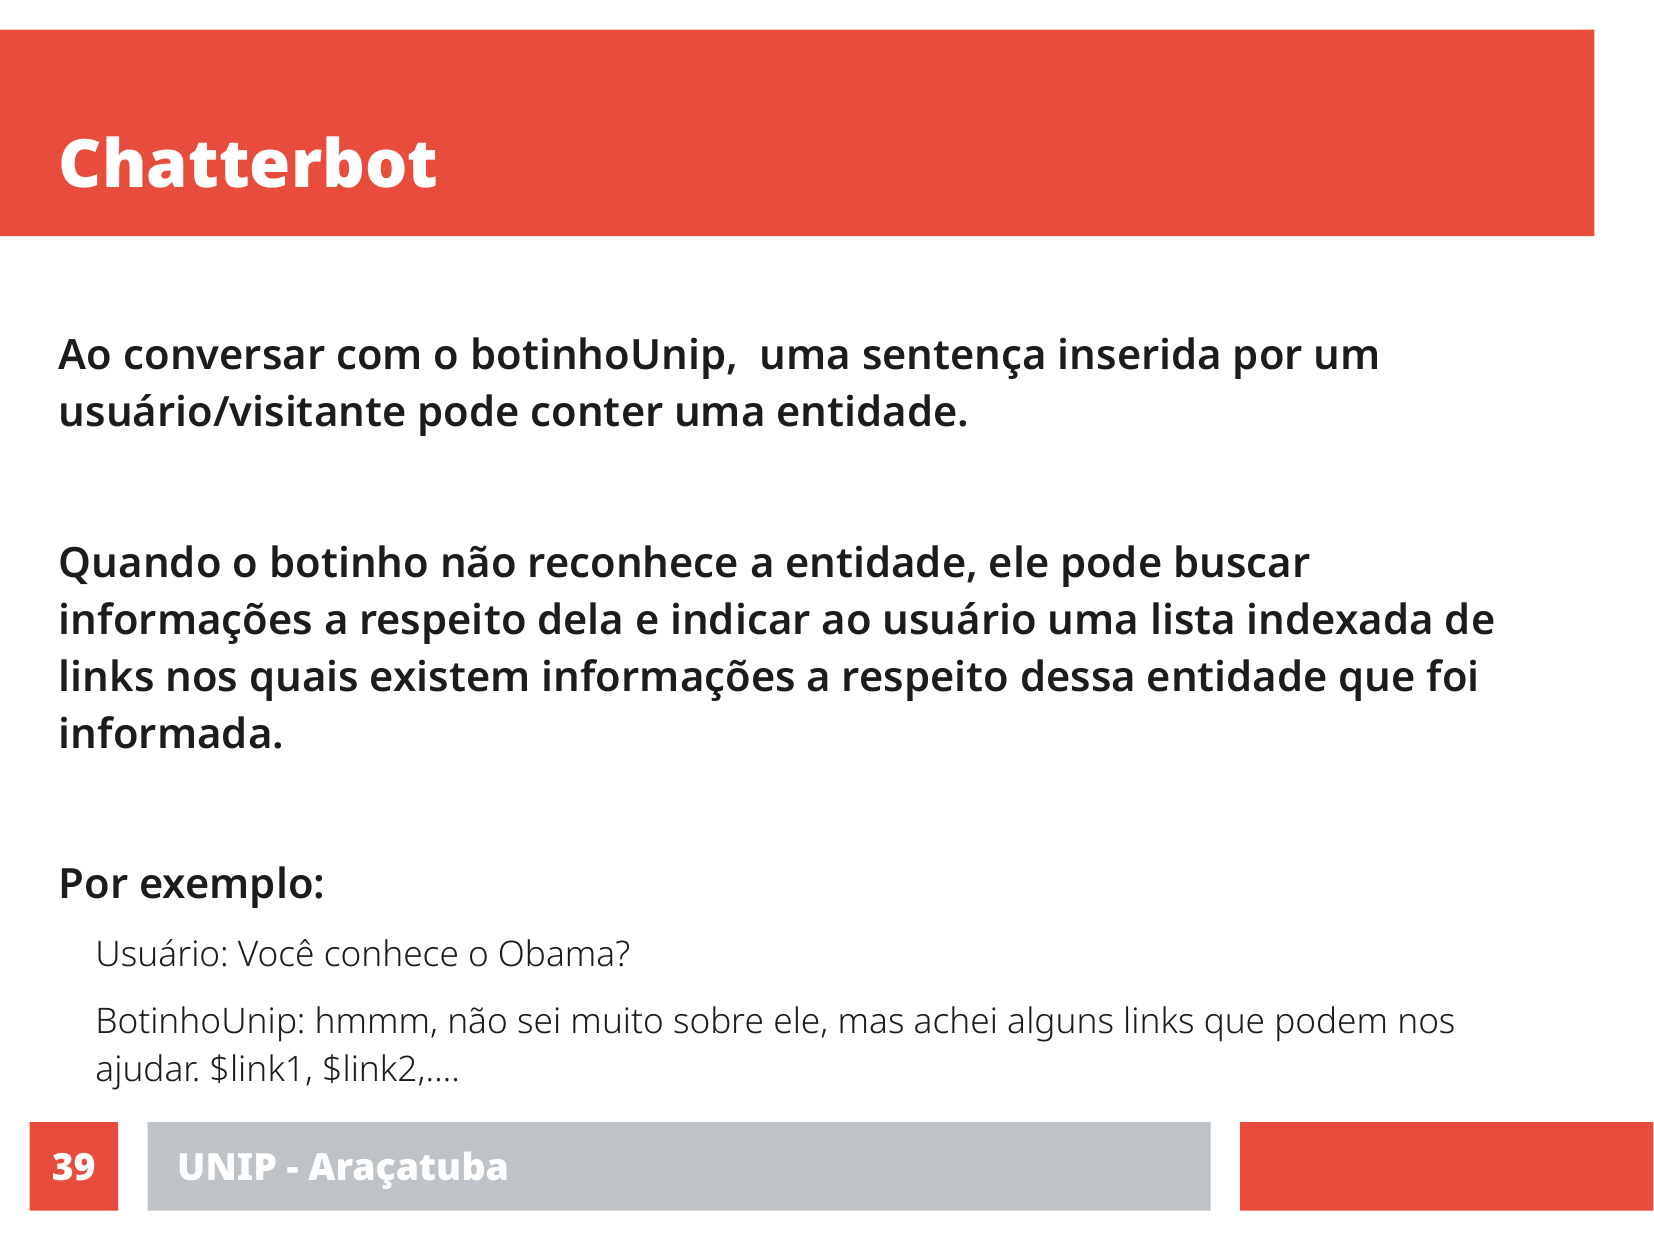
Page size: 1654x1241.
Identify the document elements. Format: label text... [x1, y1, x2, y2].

list Ao conversar com o botinhoUnip, uma sentença inserida por um usuário/visitante pode conter uma entidade. Quando o botinho não reconhece a entidade, ele pode buscar informações a respeito dela e indicar ao usuário uma lista indexada de links nos quais existem informações a respeito dessa entidade que foi informada. Por exemplo: Usuário: Você conhece o Obama? BotinhoUnip: hmmm, não sei muito sobre ele, mas achei alguns links que podem nos ajudar. $link1, $link2,…. [59, 324, 1565, 1093]
title Chatterbot [59, 59, 1595, 207]
